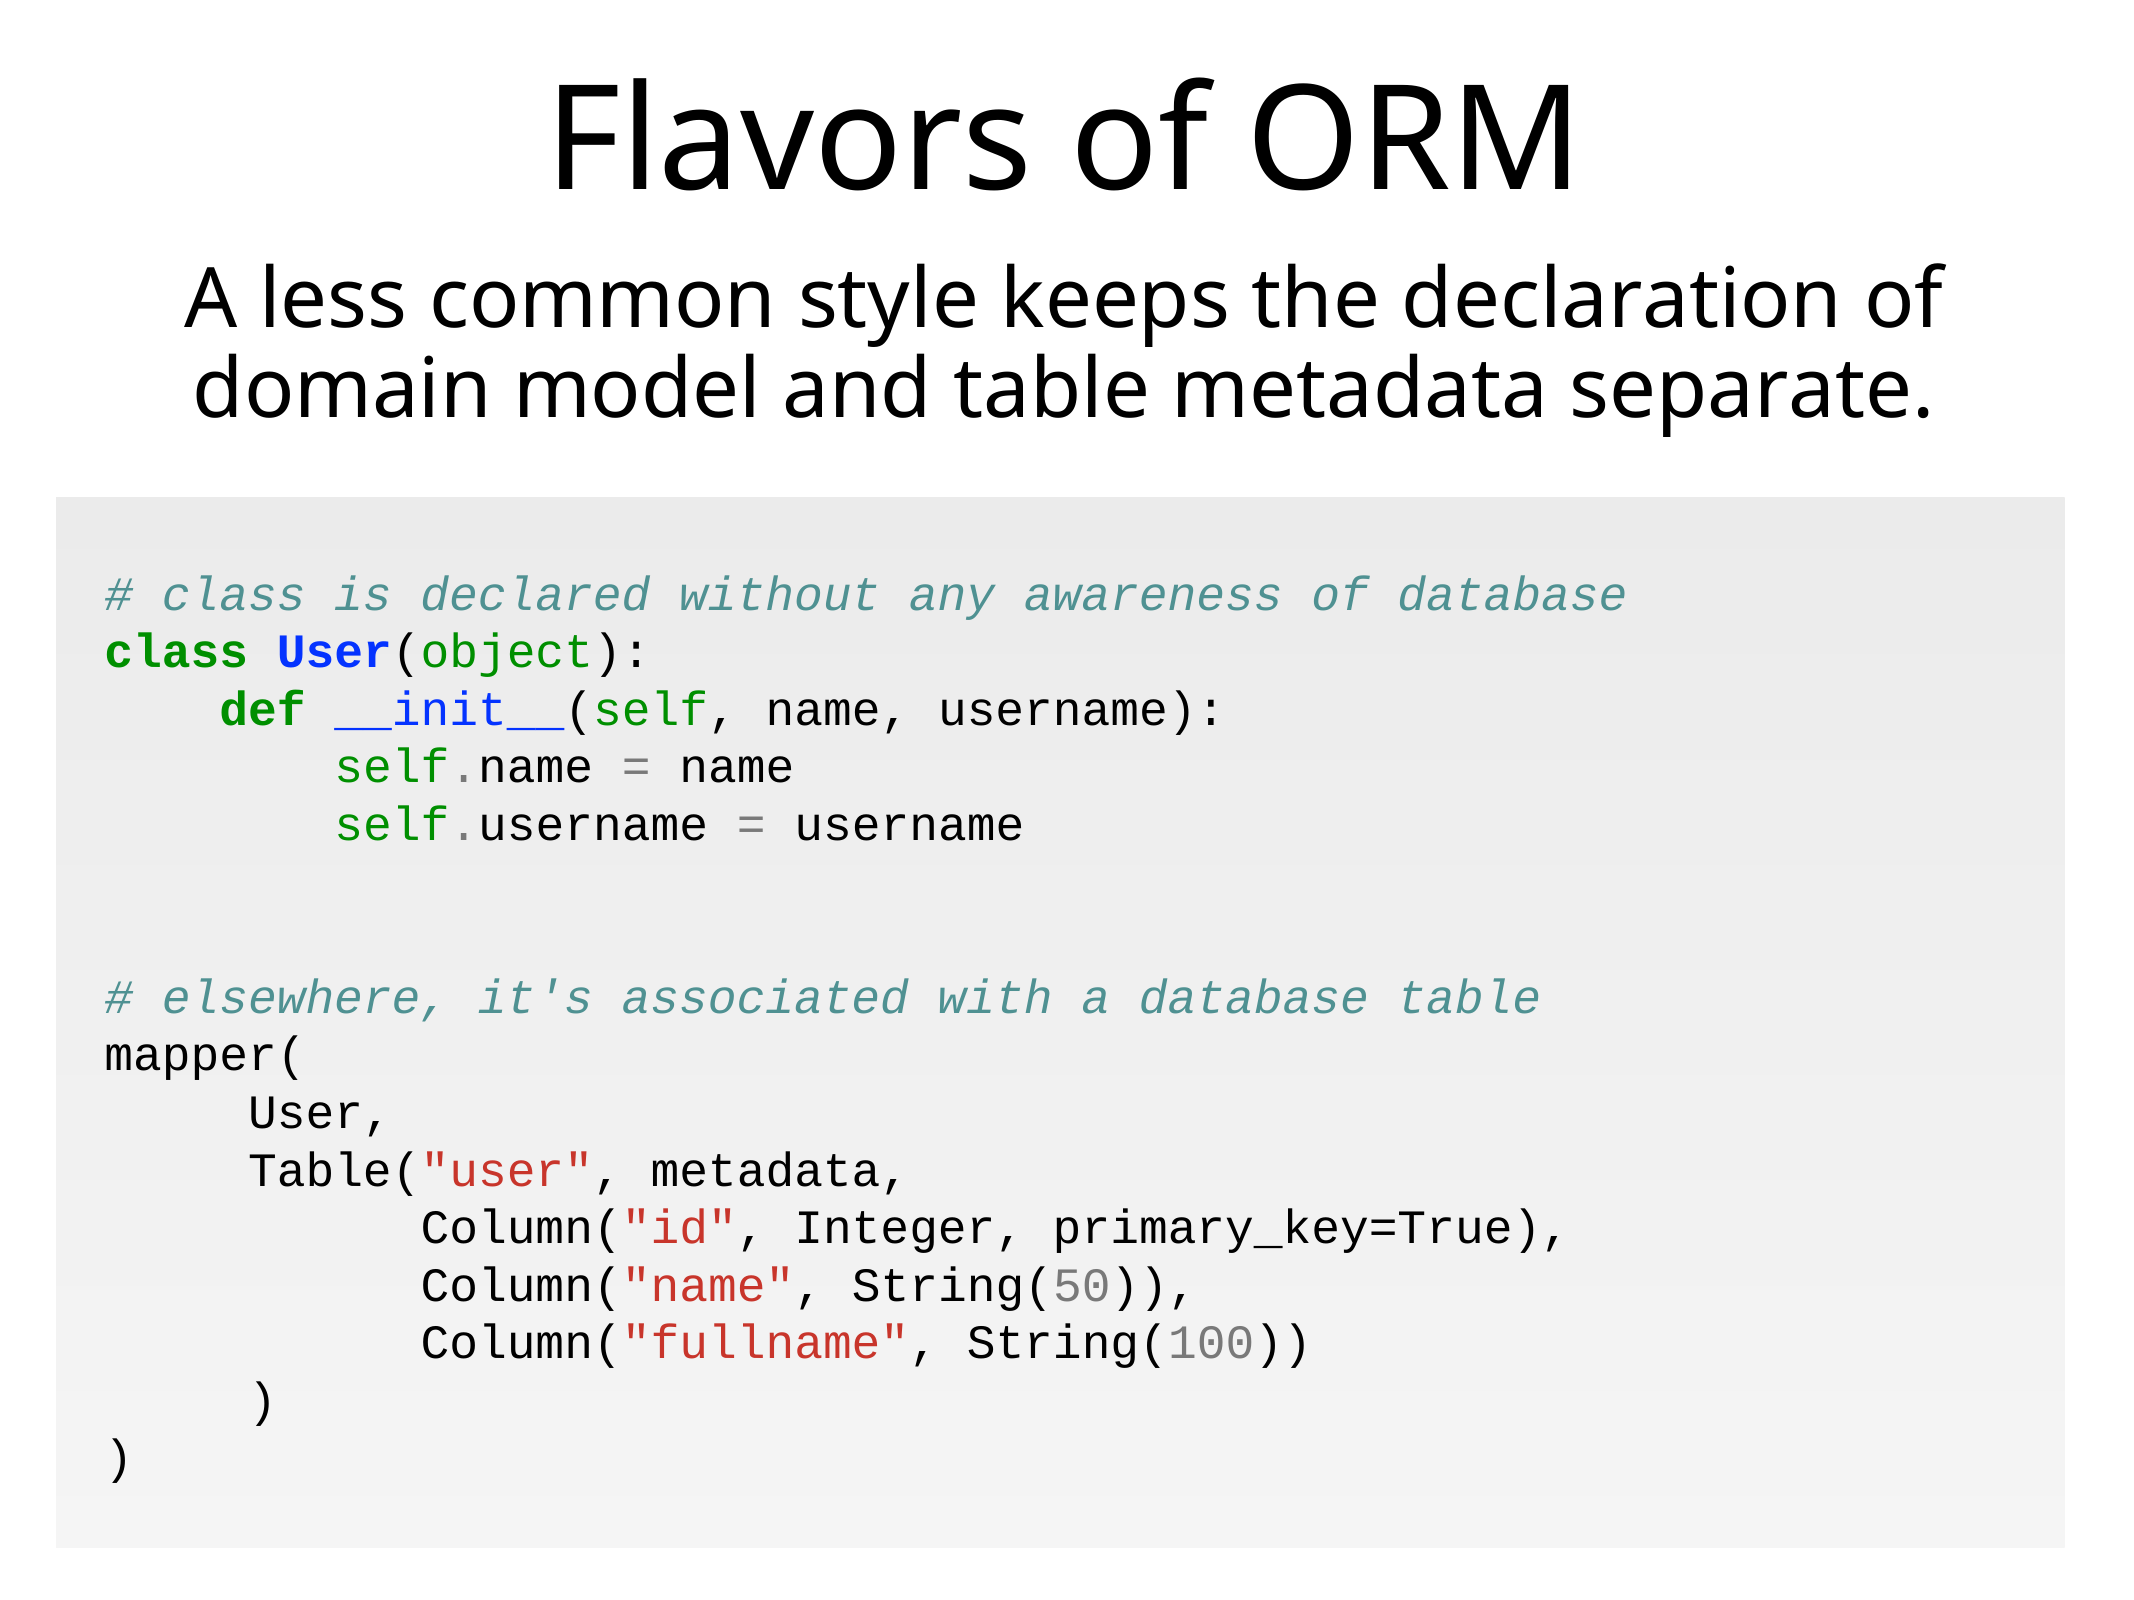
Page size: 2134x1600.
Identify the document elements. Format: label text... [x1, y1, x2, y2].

list # class is declared without any awareness of database class User(object): def __init__(self, name, username): self.name = name self.username = username # elsewhere, it's associated with a database table mapper( User, Table("user", metadata, Column("id", Integer, primary_key=True), Column("name", String(50)), Column("fullname", String(100)) ) ) [56, 497, 2065, 1548]
text_box A less common style keeps the declaration of domain model and table metadata separate. [58, 247, 2071, 445]
title Flavors of ORM [60, 41, 2069, 244]
